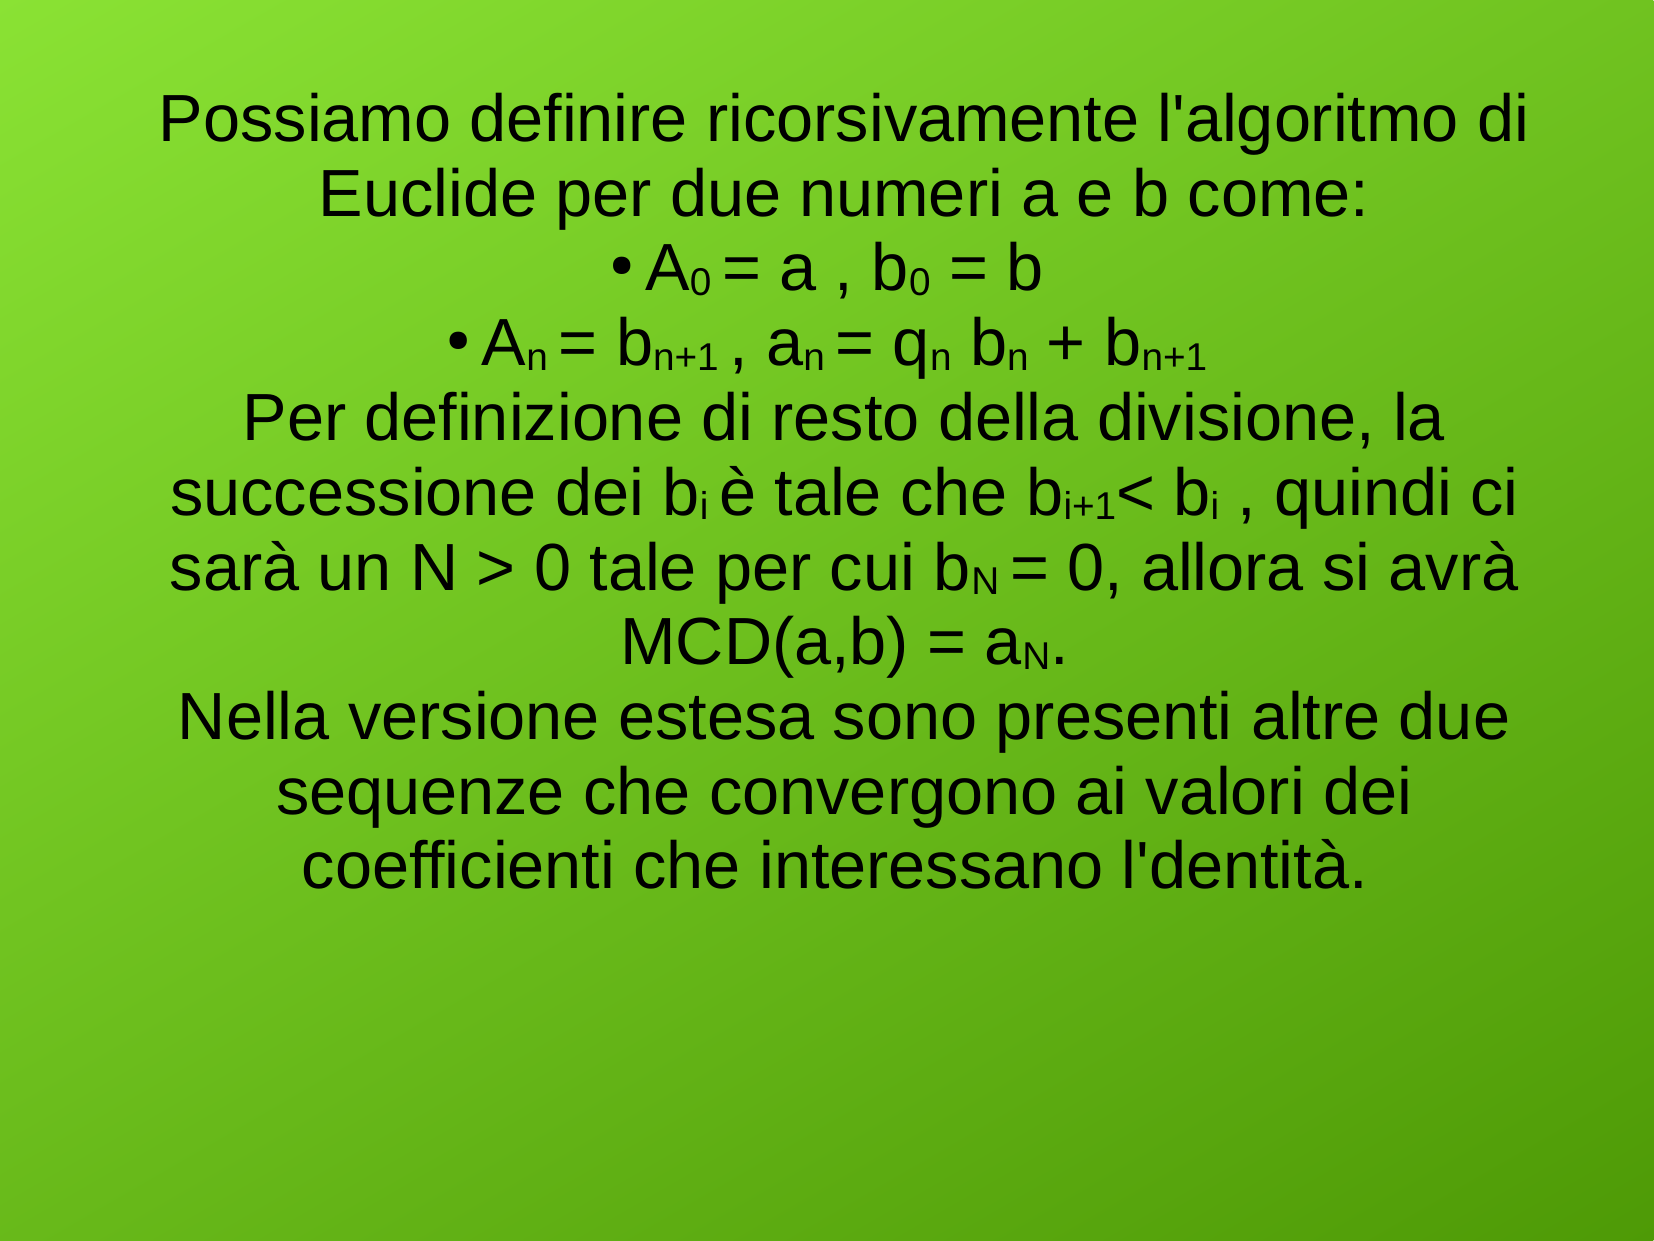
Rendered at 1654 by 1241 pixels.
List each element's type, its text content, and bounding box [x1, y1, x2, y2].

subtitle Possiamo definire ricorsivamente l'algoritmo di Euclide per due numeri a e b come: A0 = a , b0 = b An = bn+1 , an = qn bn + bn+1 Per definizione di resto della divisione, la successione dei bi è tale che bi+1< bi , quindi ci sarà un N > 0 tale per cui bN = 0, allora si avrà MCD(a,b) = aN. Nella versione estesa sono presenti altre due sequenze che convergono ai valori dei coefficienti che interessano l'dentità. [82, 26, 1571, 1033]
